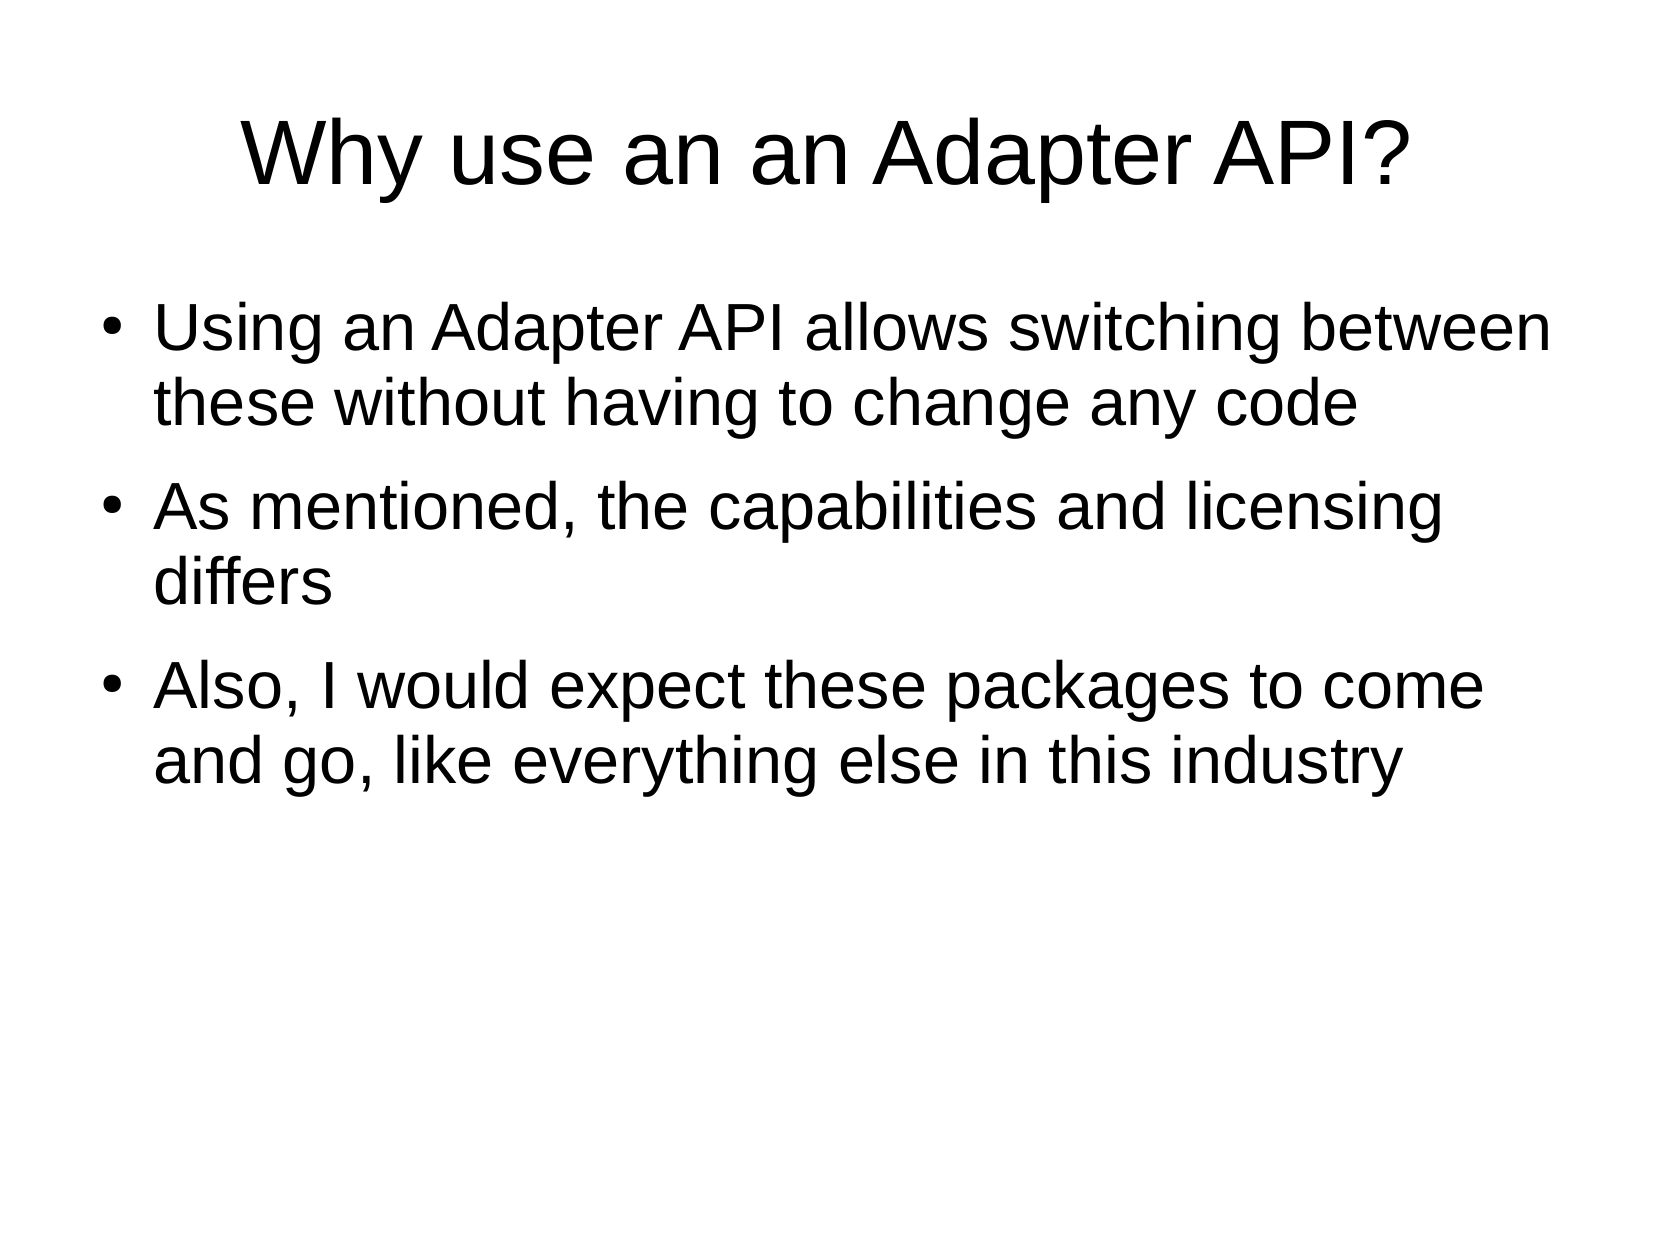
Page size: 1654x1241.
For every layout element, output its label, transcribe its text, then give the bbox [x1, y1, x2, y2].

title Why use an an Adapter API? [82, 49, 1571, 257]
list Using an Adapter API allows switching between these without having to change any code As mentioned, the capabilities and licensing differs Also, I would expect these packages to come and go, like everything else in this industry [82, 290, 1571, 1010]
